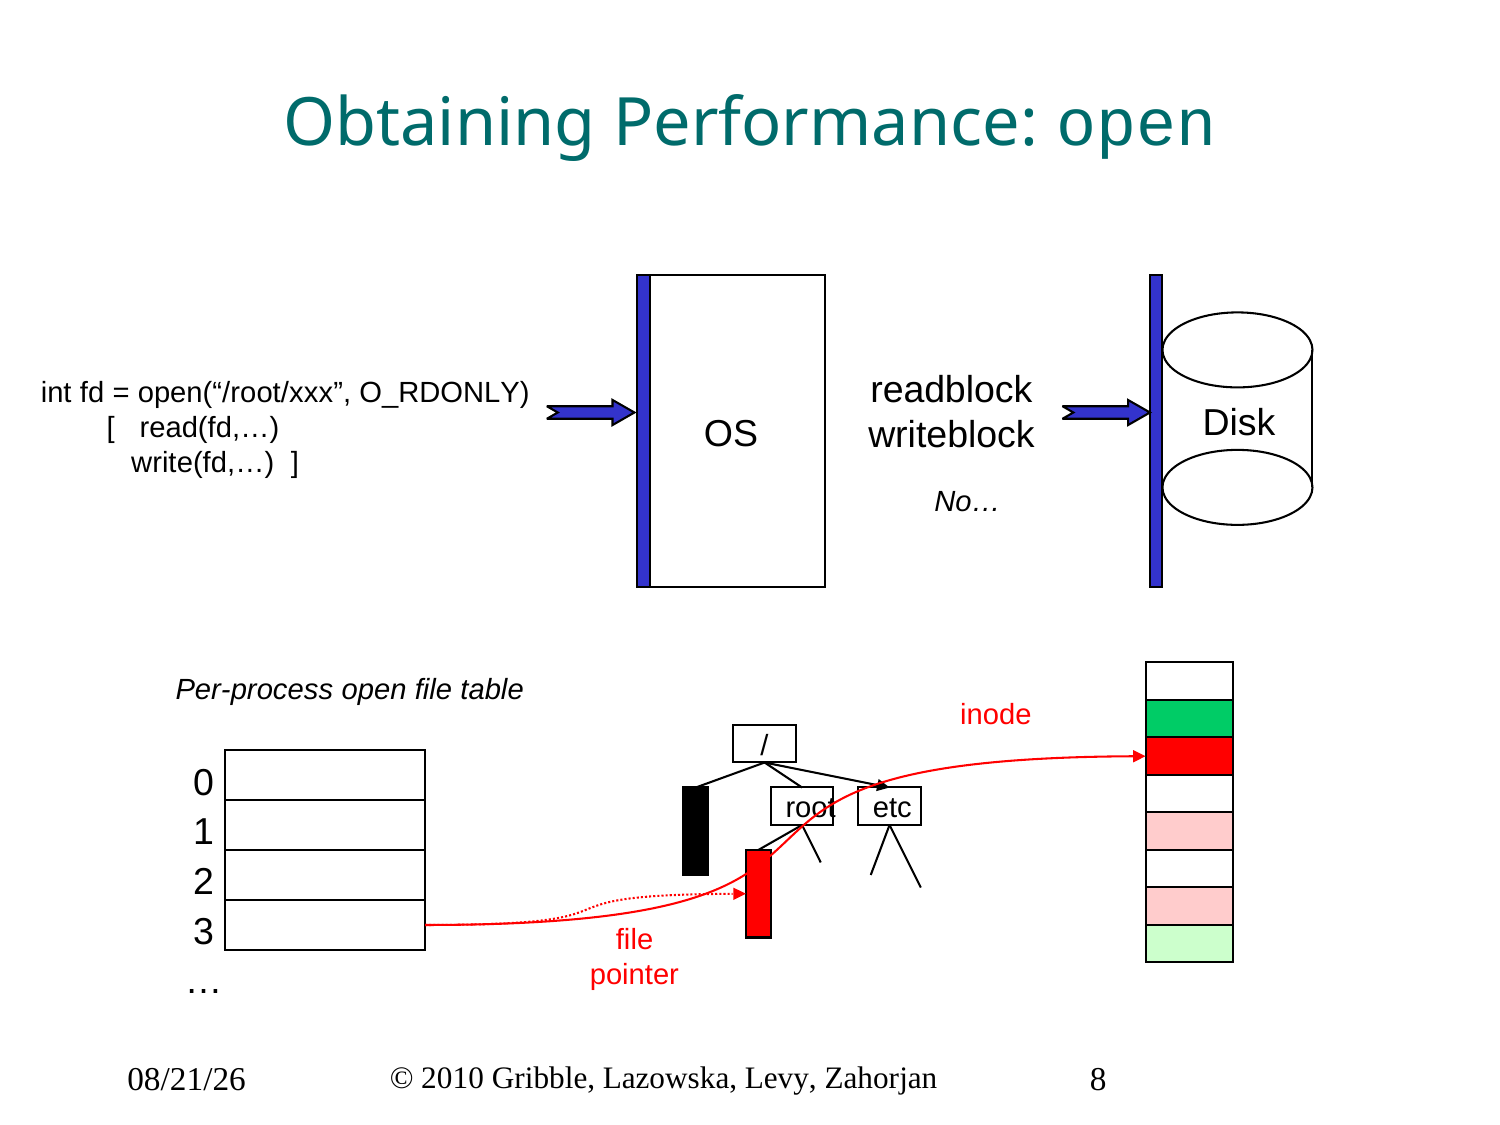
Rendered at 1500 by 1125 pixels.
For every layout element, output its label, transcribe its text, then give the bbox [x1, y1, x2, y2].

text_box Disk [1187, 389, 1291, 451]
text_box root [808, 809, 834, 825]
text_box [1145, 699, 1234, 774]
text_box [637, 274, 650, 588]
text_box [683, 787, 709, 876]
text_box [745, 858, 771, 938]
text_box [1145, 812, 1234, 849]
text_box [546, 399, 635, 426]
text_box 0 1 2 3 … [170, 749, 238, 1010]
text_box inode [945, 687, 1047, 738]
text_box etc [858, 787, 921, 825]
text_box file pointer [574, 912, 695, 998]
text_box int fd = open(“/root/xxx”, O_RDONLY) [ read(fd,…) write(fd,…) ] [26, 365, 546, 486]
text_box OS [650, 274, 825, 588]
text_box / [733, 724, 796, 763]
text_box root [815, 803, 823, 813]
text_box root [770, 787, 834, 825]
title Obtaining Performance: open [112, 62, 1388, 175]
text_box readblock writeblock [853, 357, 1050, 463]
text_box Per-process open file table [160, 662, 540, 713]
text_box [745, 849, 771, 873]
text_box [1145, 887, 1234, 963]
text_box No… [919, 474, 1016, 526]
text_box [1062, 274, 1163, 588]
